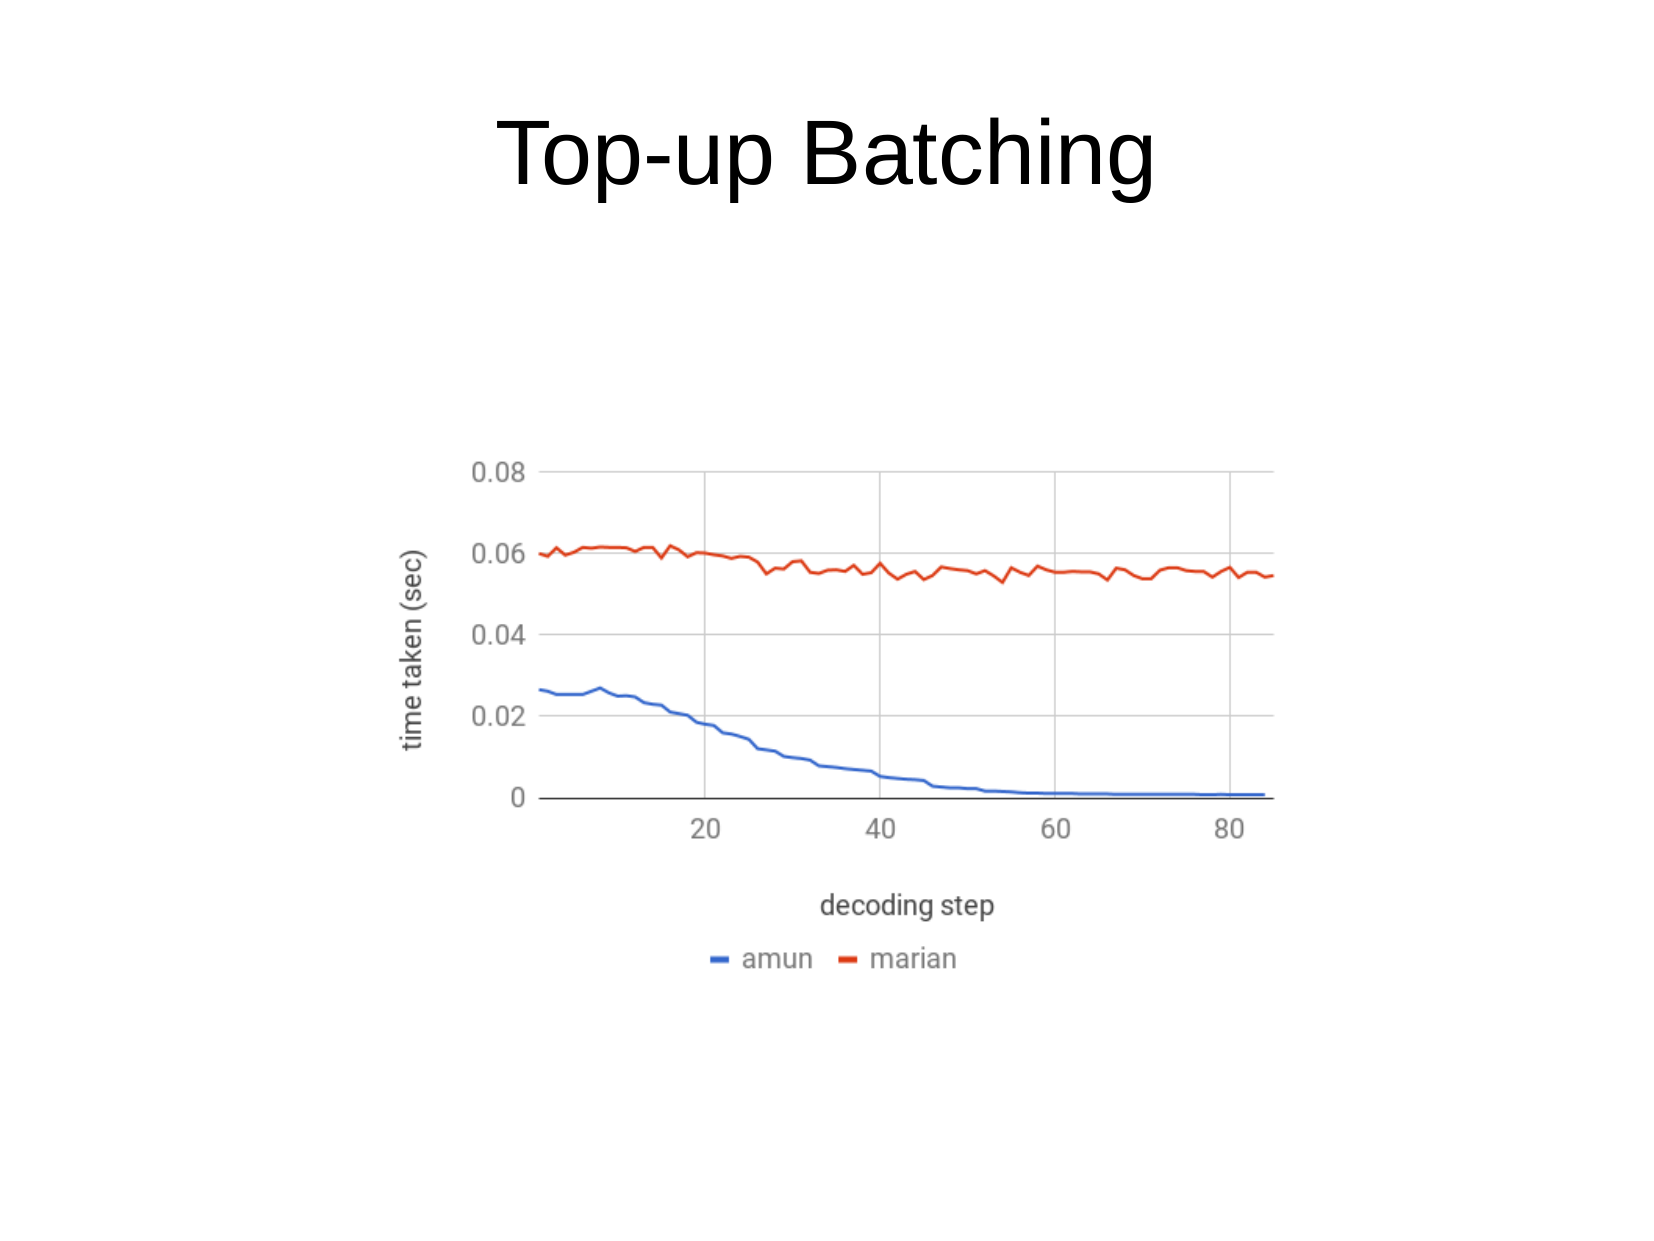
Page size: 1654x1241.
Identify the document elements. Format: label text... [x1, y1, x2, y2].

picture [365, 426, 1303, 1006]
title Top-up Batching [82, 49, 1571, 257]
